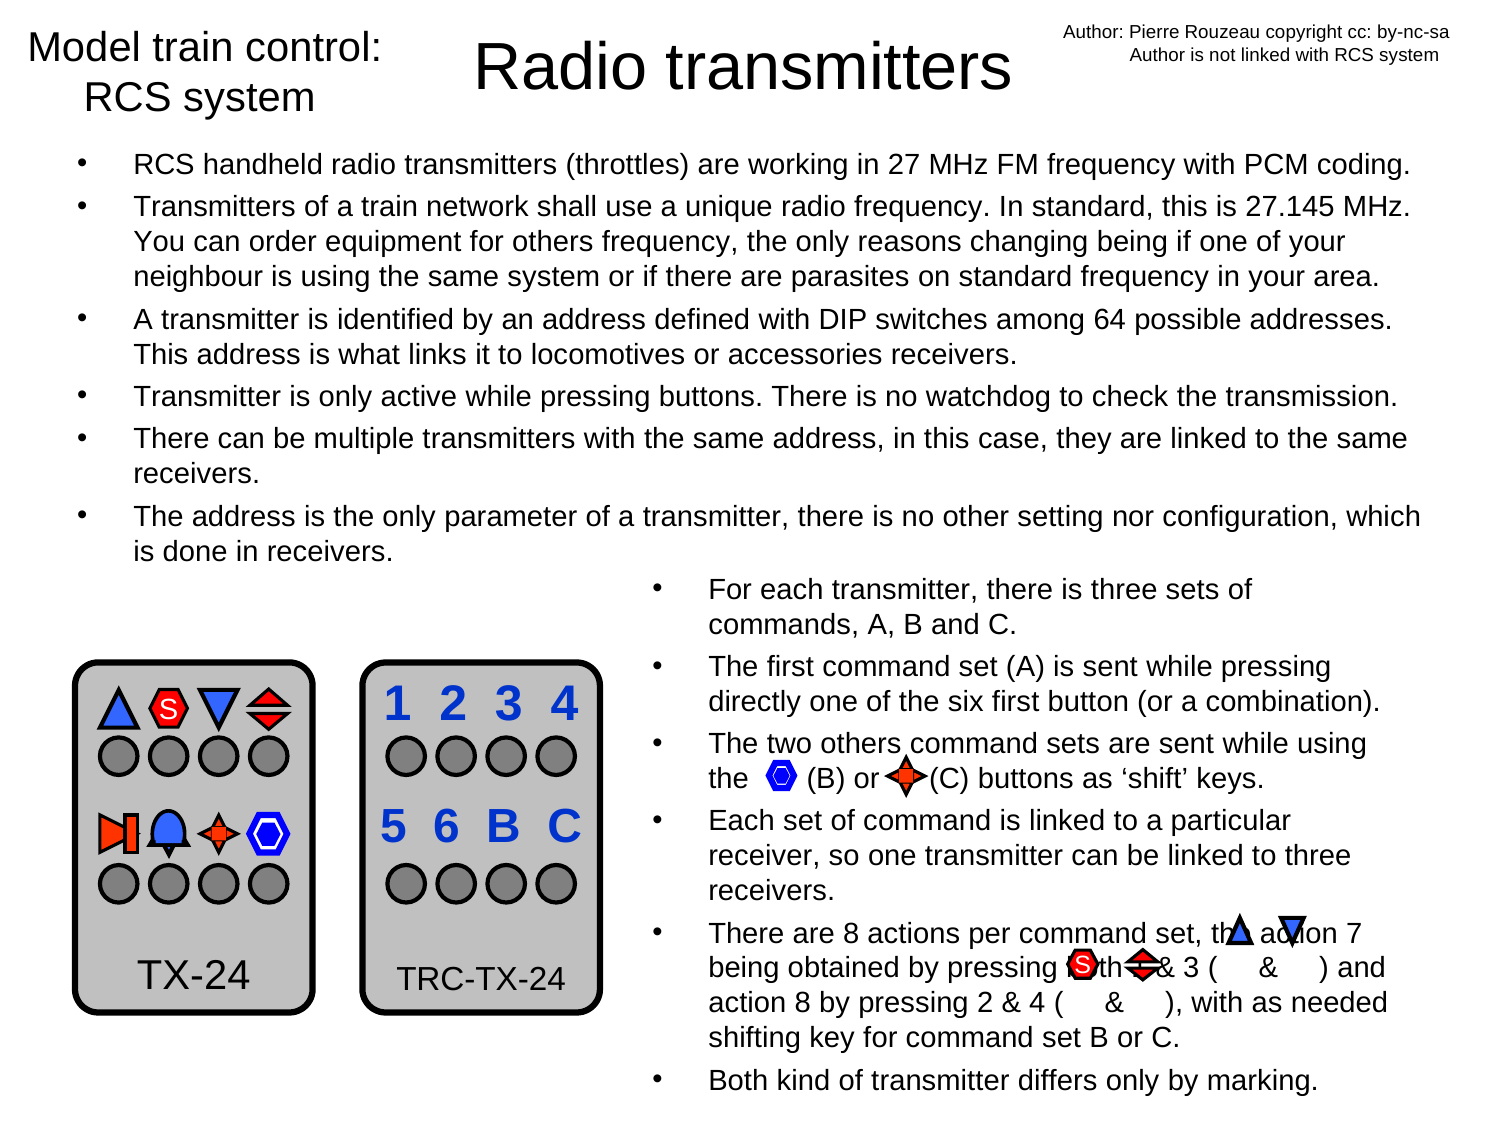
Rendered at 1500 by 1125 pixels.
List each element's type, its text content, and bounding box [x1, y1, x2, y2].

text_box TX-24 [75, 940, 313, 1006]
text_box [362, 861, 600, 949]
text_box 1 2 3 4 [362, 662, 600, 738]
text_box [75, 662, 313, 940]
text_box [1127, 949, 1158, 962]
text_box S [1057, 940, 1108, 986]
text_box 5 6 B C [362, 787, 600, 861]
text_box [768, 762, 794, 789]
text_box S [137, 682, 201, 734]
text_box [887, 757, 925, 795]
text_box [1228, 917, 1252, 944]
text_box [82, 1006, 306, 1013]
text_box Model train control: RCS system [12, 12, 451, 125]
text_box [362, 738, 600, 787]
text_box TRC-TX-24 [362, 949, 600, 1006]
text_box [1127, 968, 1158, 980]
text_box [369, 1006, 593, 1013]
text_box [1281, 917, 1304, 943]
text_box Author: Pierre Rouzeau copyright cc: by-nc-sa Author is not linked with RCS system [1024, 12, 1488, 76]
title Radio transmitters [451, 12, 1088, 113]
text_box For each transmitter, there is three sets of commands, A, B and C. The first command set (A) is sent while pressing directly one of the six first button (or a combination). The two others command sets are sent while using the (B) or (C) buttons as ‘shift’ keys. Each set of command is linked to a particular receiver, so one transmitter can be linked to three receivers. There are 8 actions per command set, the action 7 being obtained by pressing both 1 & 3 ( & ) and action 8 by pressing 2 & 4 ( & ), with as needed shifting key for command set B or C. Both kind of transmitter differs only by marking. [637, 562, 1425, 1075]
list RCS handheld radio transmitters (throttles) are working in 27 MHz FM frequency with PCM coding. Transmitters of a train network shall use a unique radio frequency. In standard, this is 27.145 MHz. You can order equipment for others frequency, the only reasons changing being if one of your neighbour is using the same system or if there are parasites on standard frequency in your area. A transmitter is identified by an address defined with DIP switches among 64 possible addresses. This address is what links it to locomotives or accessories receivers. Transmitter is only active while pressing buttons. There is no watchdog to check the transmission. There can be multiple transmitters with the same address, in this case, they are linked to the same receivers. The address is the only parameter of a transmitter, there is no other setting nor configuration, which is done in receivers. [62, 137, 1450, 575]
